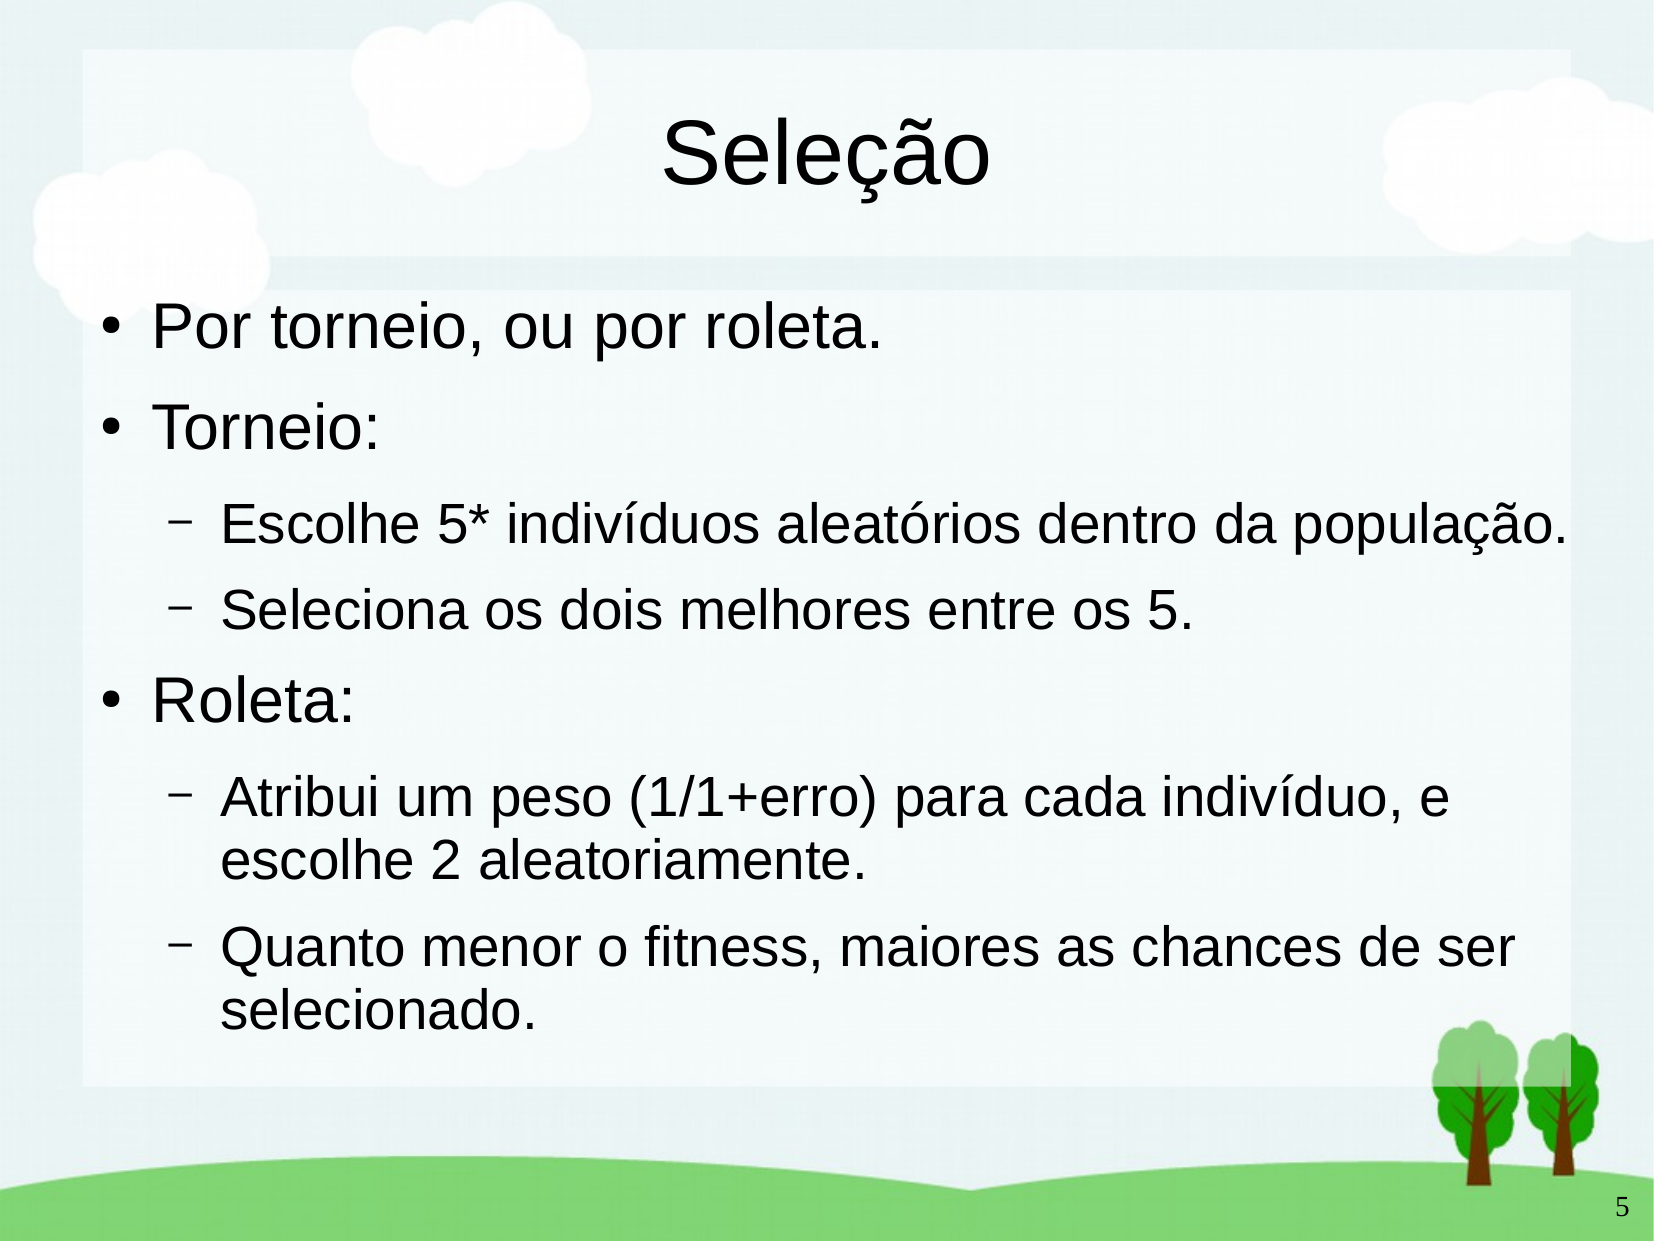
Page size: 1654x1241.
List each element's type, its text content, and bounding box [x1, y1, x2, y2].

picture [0, 0, 1654, 1241]
title Seleção [82, 49, 1571, 257]
list Por torneio, ou por roleta. Torneio: Escolhe 5* indivíduos aleatórios dentro da população. Seleciona os dois melhores entre os 5. Roleta: Atribui um peso (1/1+erro) para cada indivíduo, e escolhe 2 aleatoriamente. Quanto menor o fitness, maiores as chances de ser selecionado. [82, 290, 1571, 1087]
